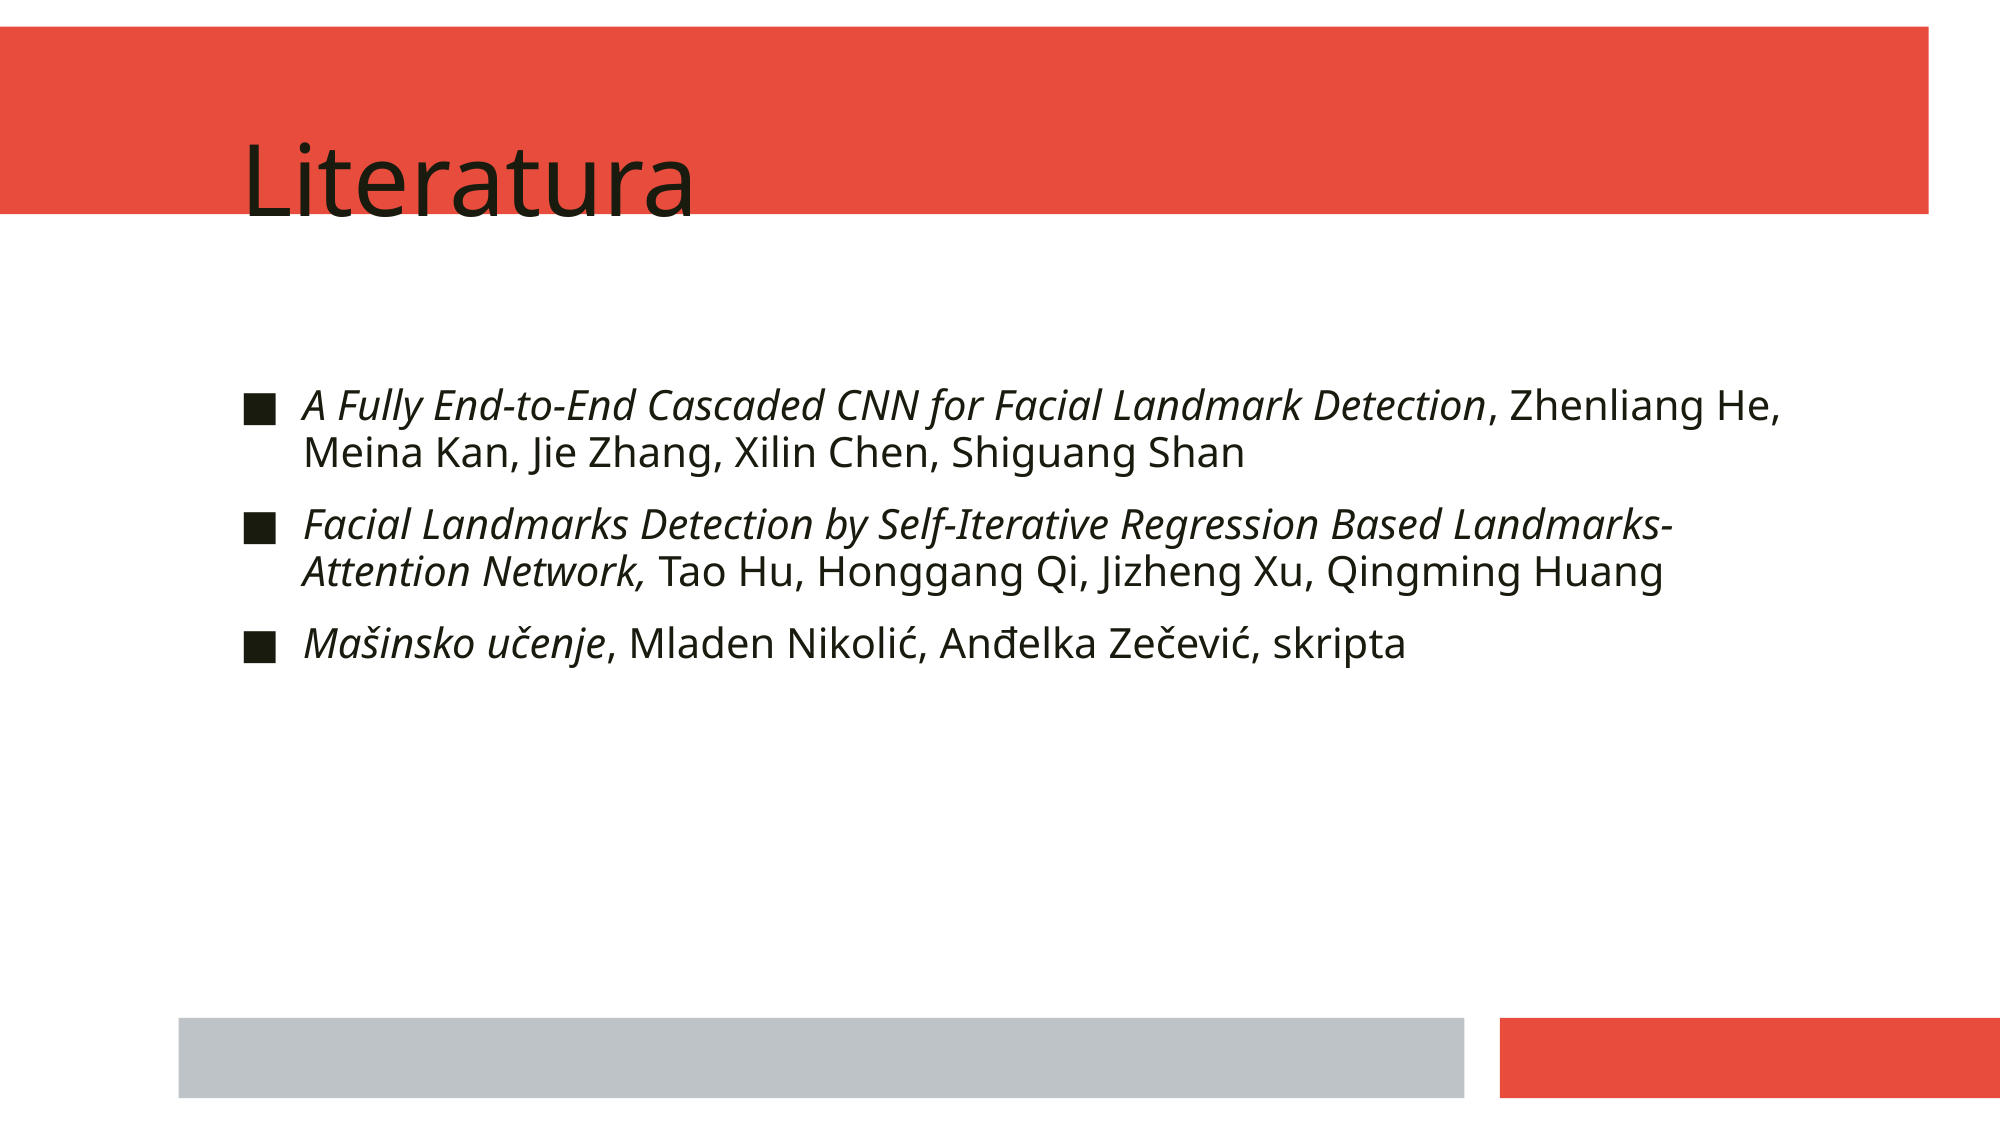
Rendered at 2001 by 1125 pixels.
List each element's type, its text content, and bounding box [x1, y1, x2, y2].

title Literatura [225, 112, 1800, 357]
list A Fully End-to-End Cascaded CNN for Facial Landmark Detection, Zhenliang He, Meina Kan, Jie Zhang, Xilin Chen, Shiguang Shan Facial Landmarks Detection by Self-Iterative Regression Based Landmarks-Attention Network, Tao Hu, Honggang Qi, Jizheng Xu, Qingming Huang Mašinsko učenje, Mladen Nikolić, Anđelka Zečević, skripta [225, 375, 1800, 963]
